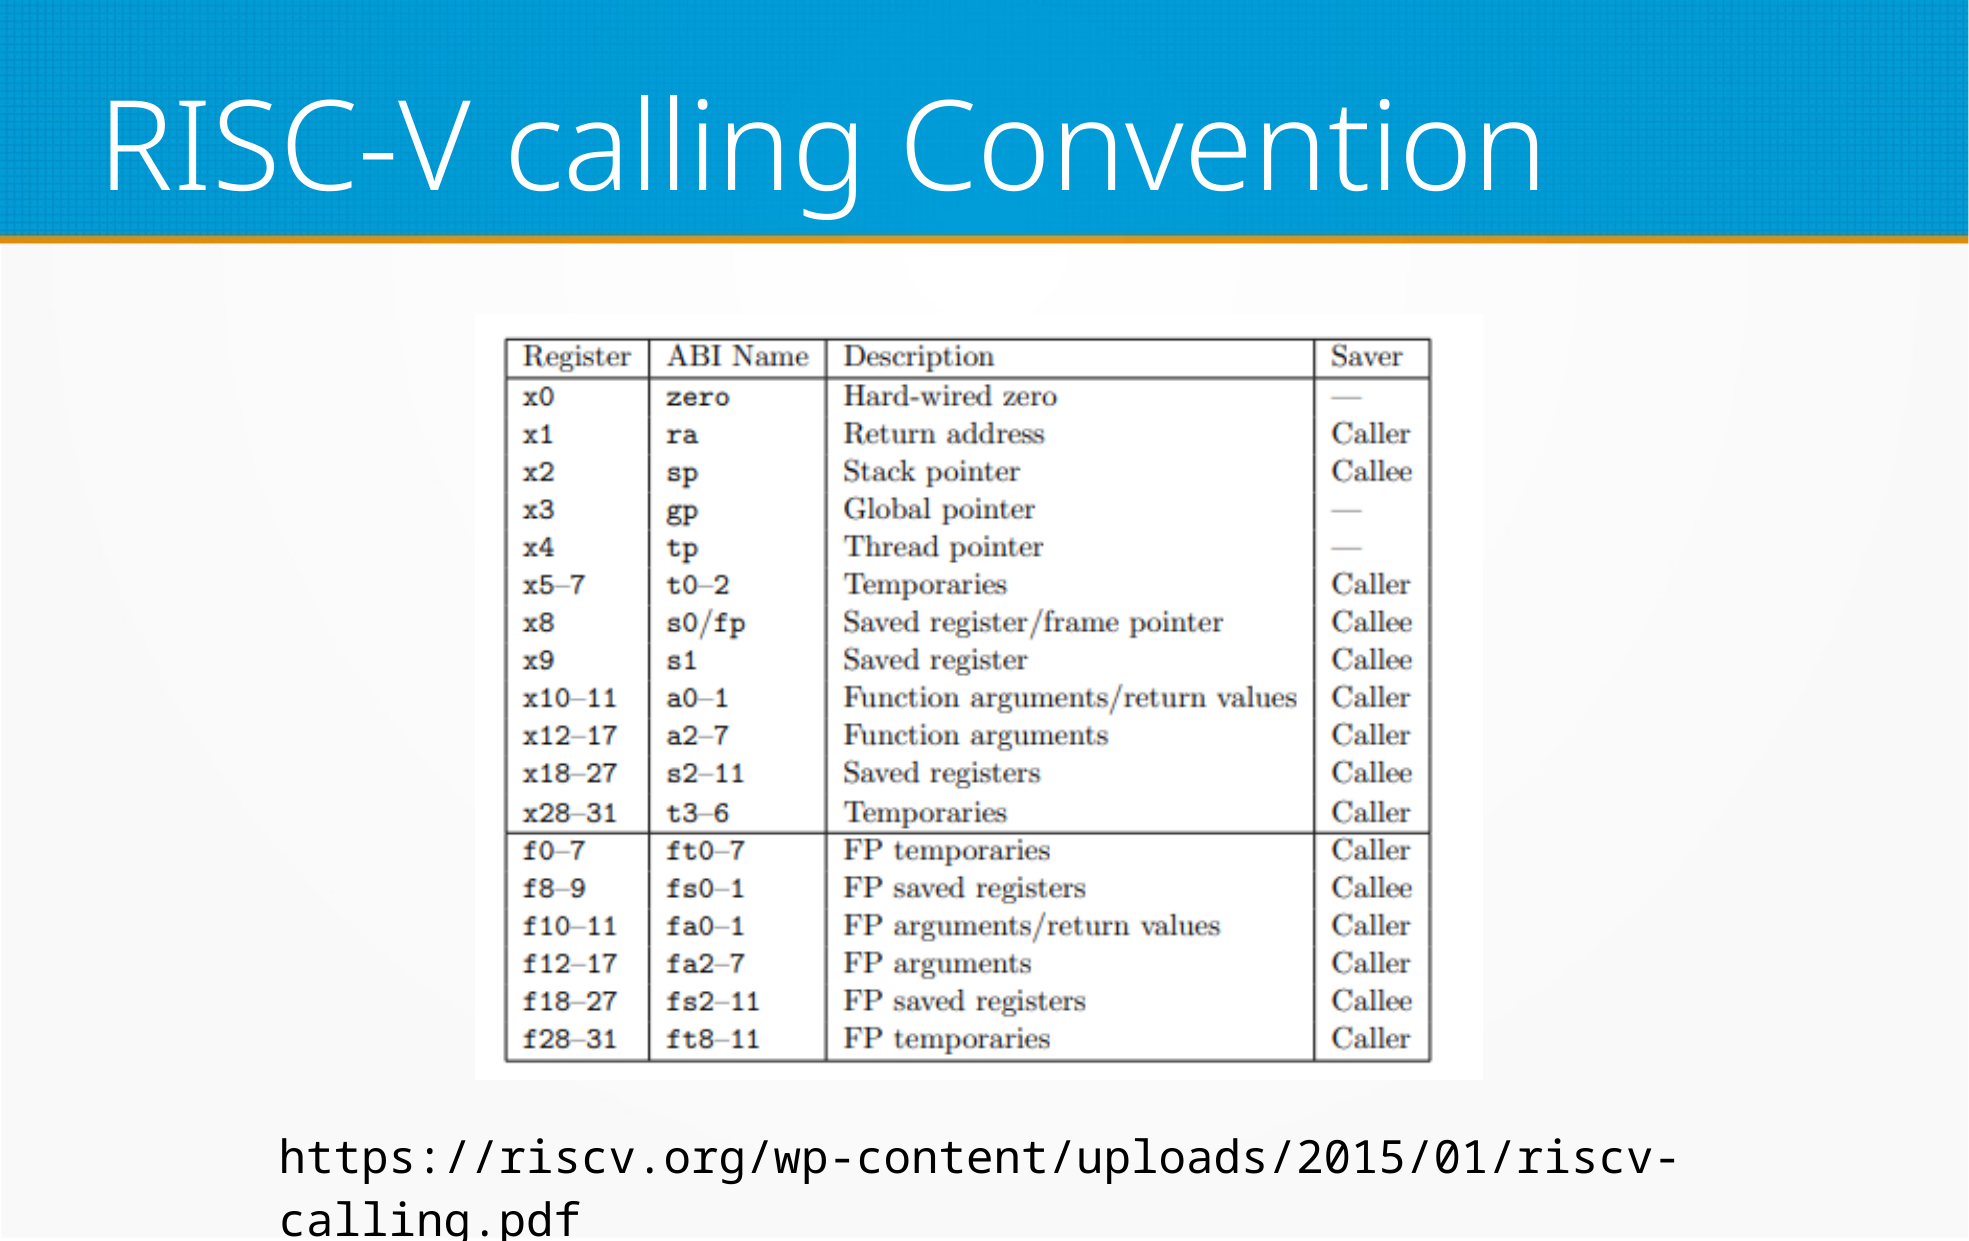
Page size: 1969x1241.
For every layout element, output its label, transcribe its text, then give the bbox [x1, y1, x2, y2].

picture [0, 233, 1969, 1241]
title RISC-V calling Convention [98, 19, 1870, 227]
text_box https://riscv.org/wp-content/uploads/2015/01/riscv-calling.pdf [272, 1135, 1693, 1239]
